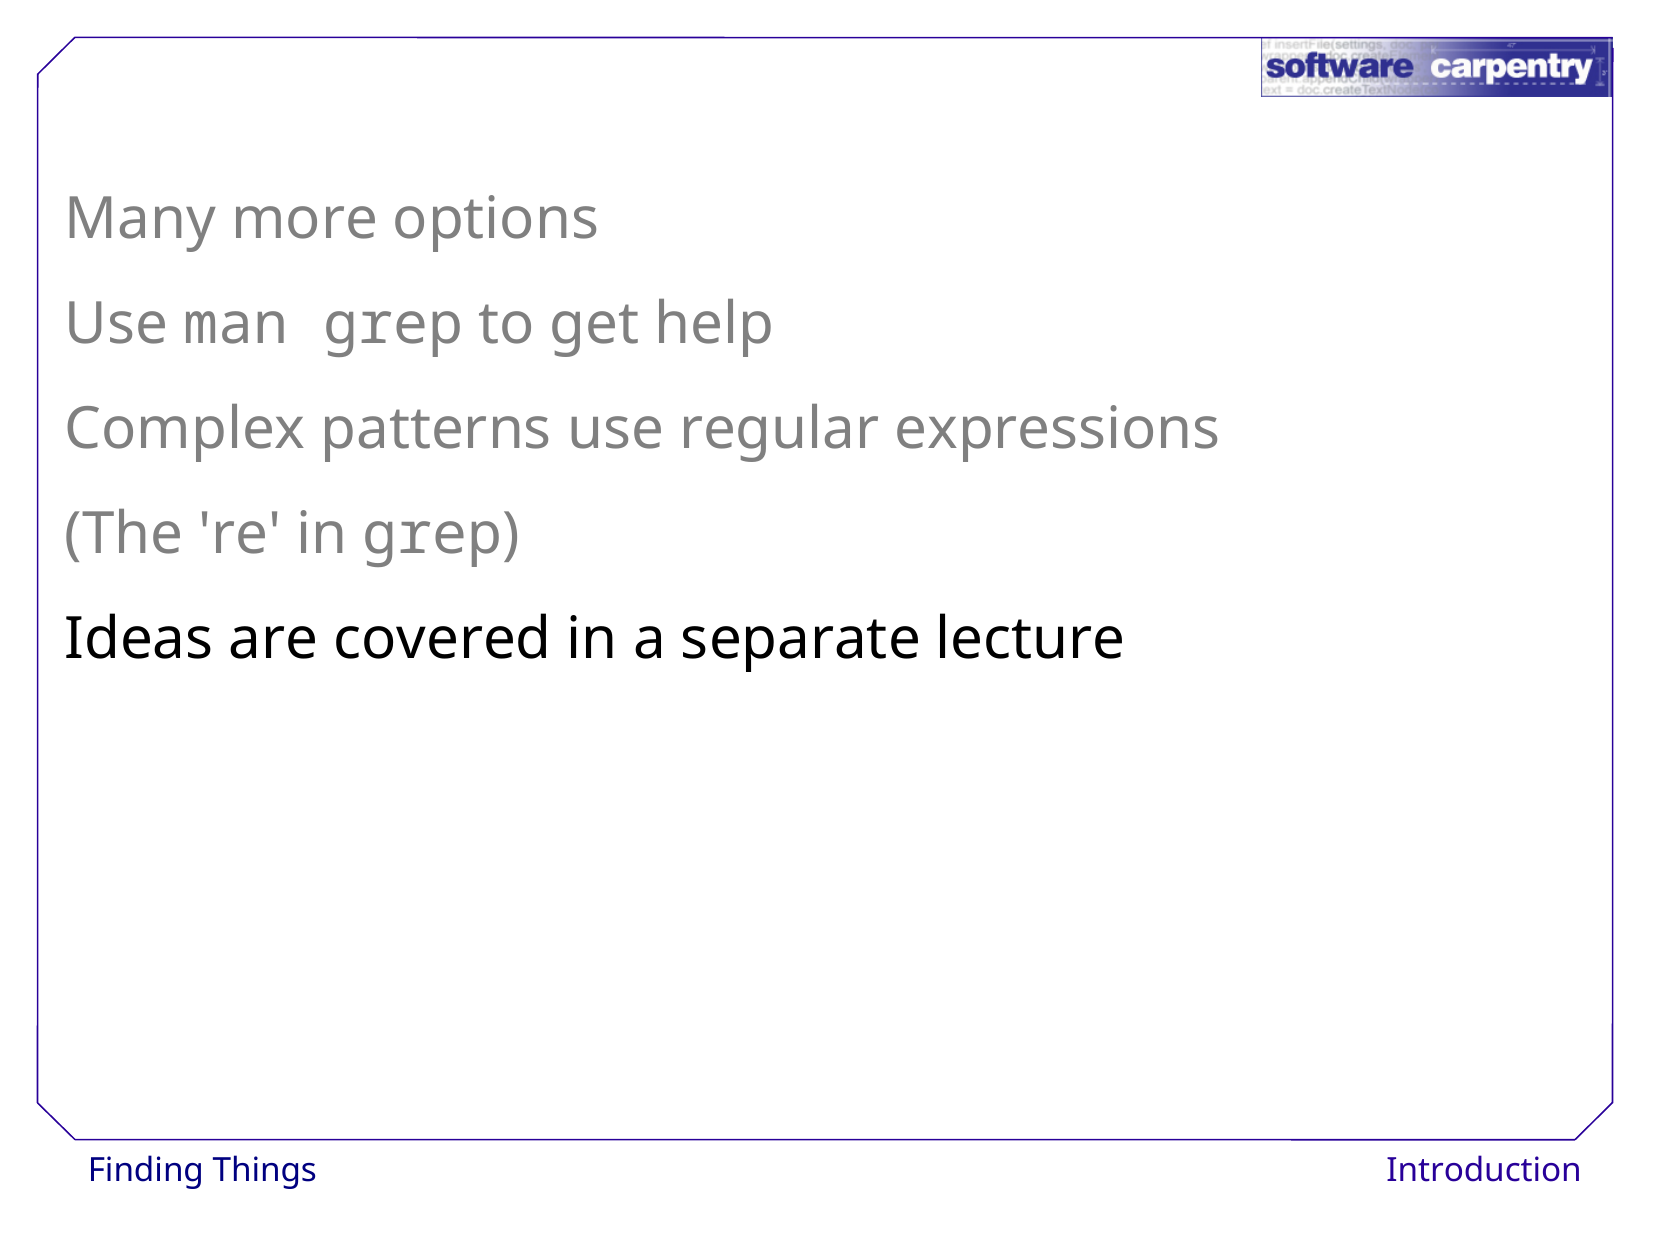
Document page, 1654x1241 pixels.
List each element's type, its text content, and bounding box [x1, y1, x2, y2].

text_box Many more options Use man grep to get help Complex patterns use regular expressions (The 're' in grep) Ideas are covered in a separate lecture [49, 138, 1386, 679]
picture [1261, 39, 1613, 97]
